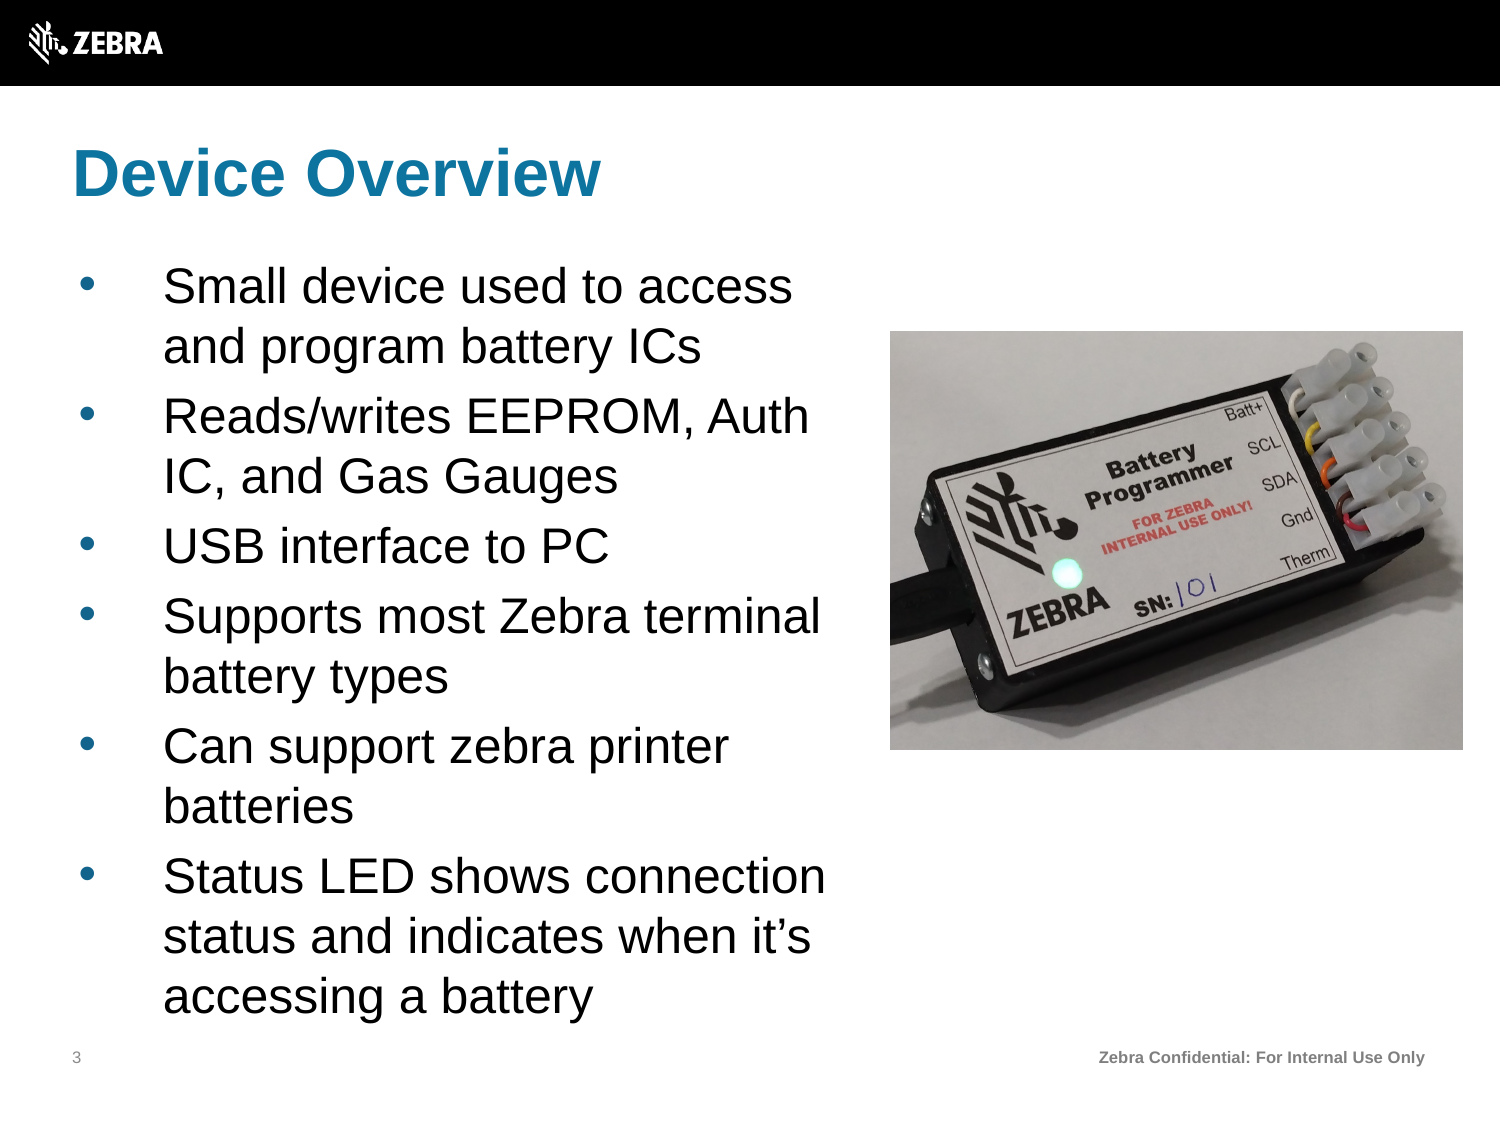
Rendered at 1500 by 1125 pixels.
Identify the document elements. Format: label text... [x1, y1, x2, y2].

title Device Overview [56, 121, 1430, 217]
list Small device used to access and program battery ICs Reads/writes EEPROM, Auth IC, and Gas Gauges USB interface to PC Supports most Zebra terminal battery types Can support zebra printer batteries Status LED shows connection status and indicates when it’s accessing a battery [63, 246, 891, 995]
picture [29, 21, 163, 65]
picture [890, 331, 1463, 751]
slide_number <number> [56, 1026, 407, 1087]
footer Zebra Confidential: For Internal Use Only [965, 1026, 1441, 1087]
